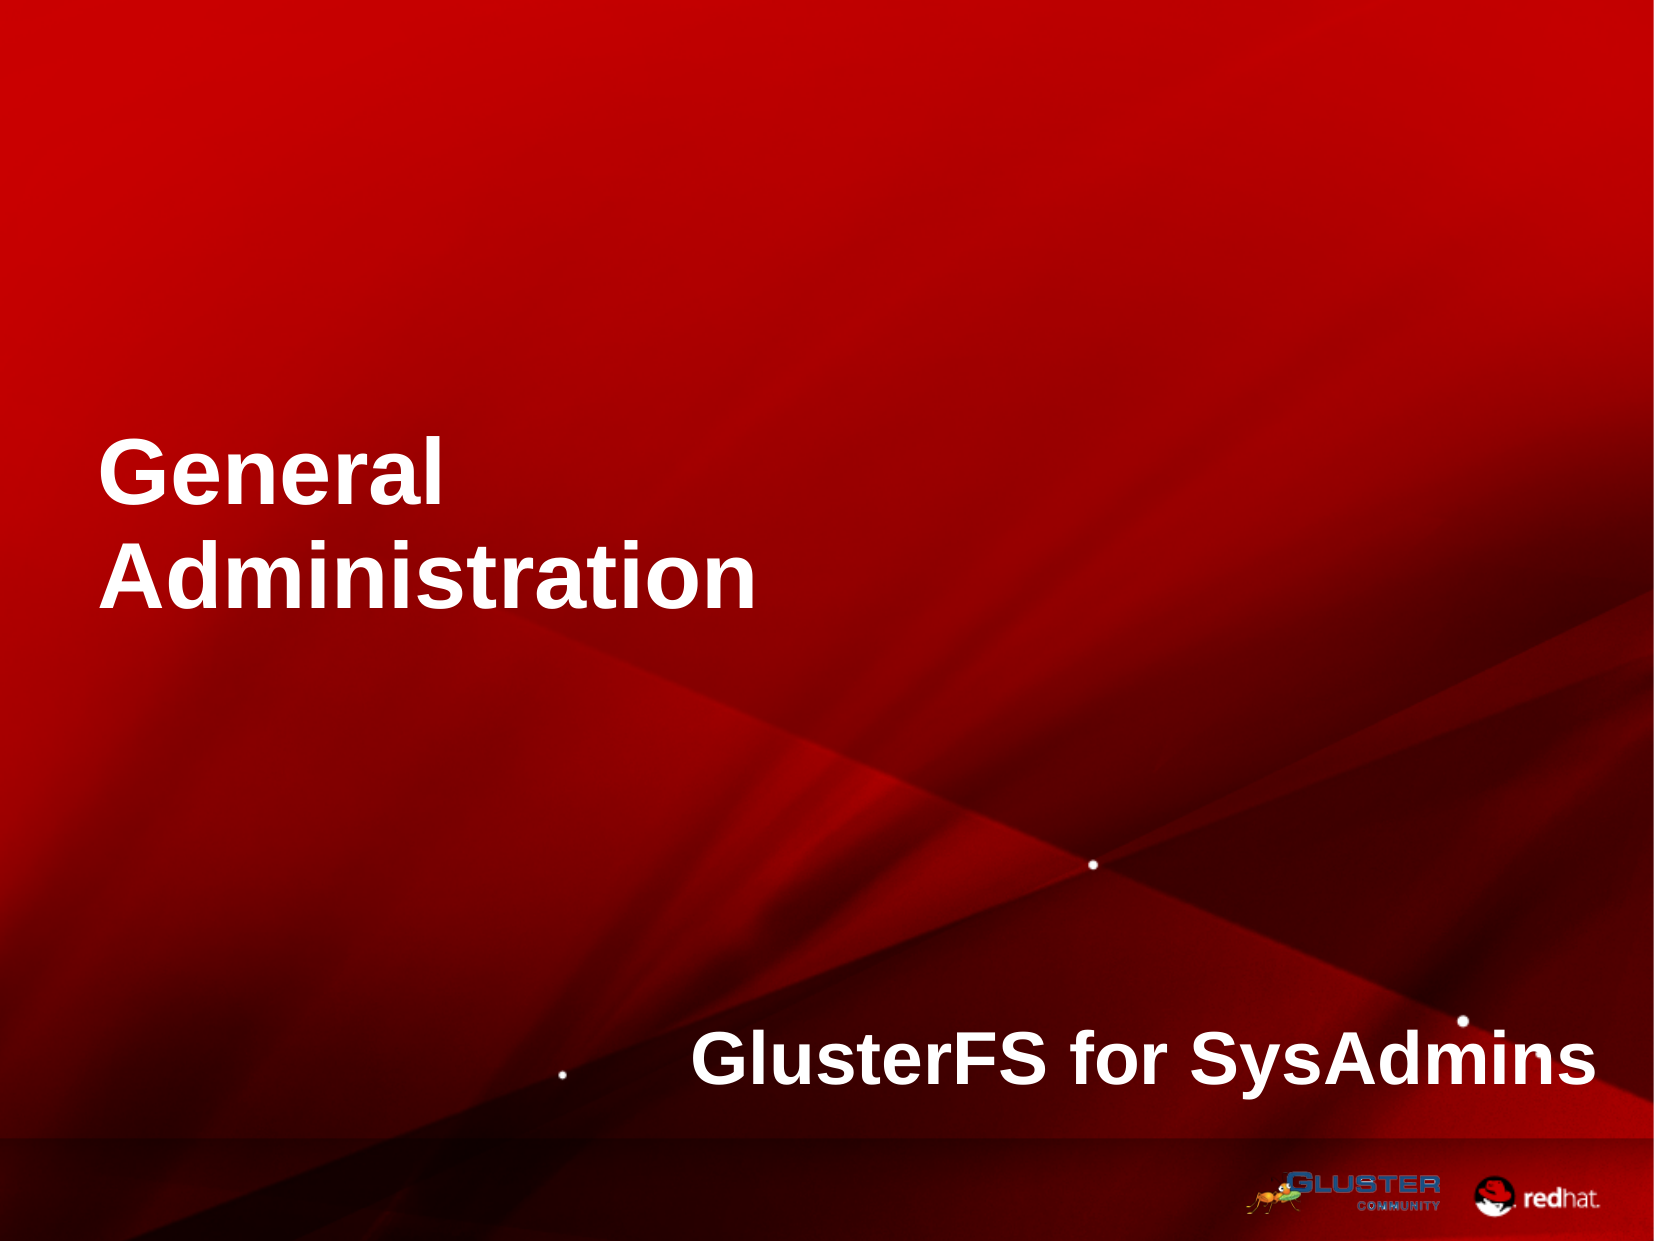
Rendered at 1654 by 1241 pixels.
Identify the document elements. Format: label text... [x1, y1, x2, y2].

text_box GlusterFS for SysAdmins [675, 963, 1614, 1111]
title General Administration [97, 419, 1586, 630]
picture [0, 0, 1654, 1241]
